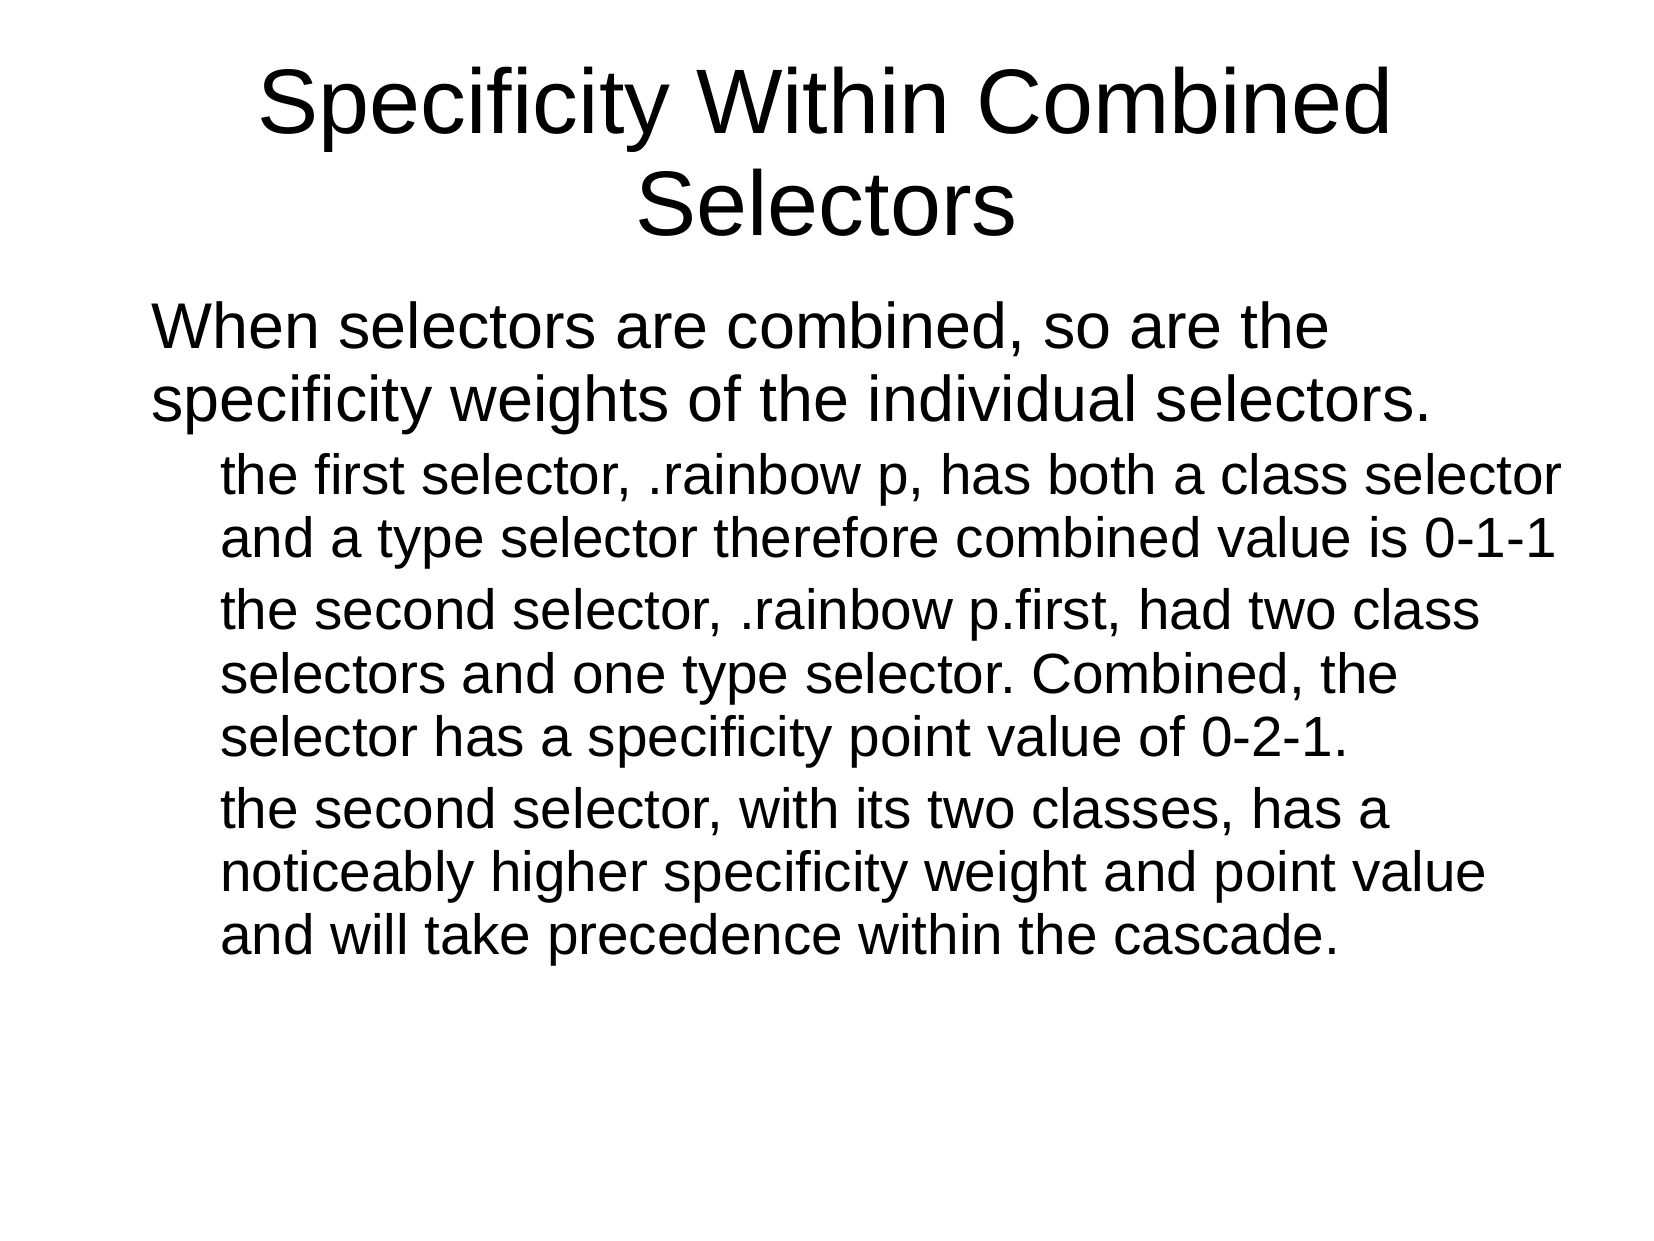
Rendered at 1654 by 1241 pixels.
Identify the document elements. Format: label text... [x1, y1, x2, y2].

list When selectors are combined, so are the specificity weights of the individual selectors. the first selector, .rainbow p, has both a class selector and a type selector therefore combined value is 0-1-1 the second selector, .rainbow p.first, had two class selectors and one type selector. Combined, the selector has a specificity point value of 0-2-1. the second selector, with its two classes, has a noticeably higher specificity weight and point value and will take precedence within the cascade. [82, 290, 1571, 1010]
title Specificity Within Combined Selectors [82, 49, 1571, 257]
